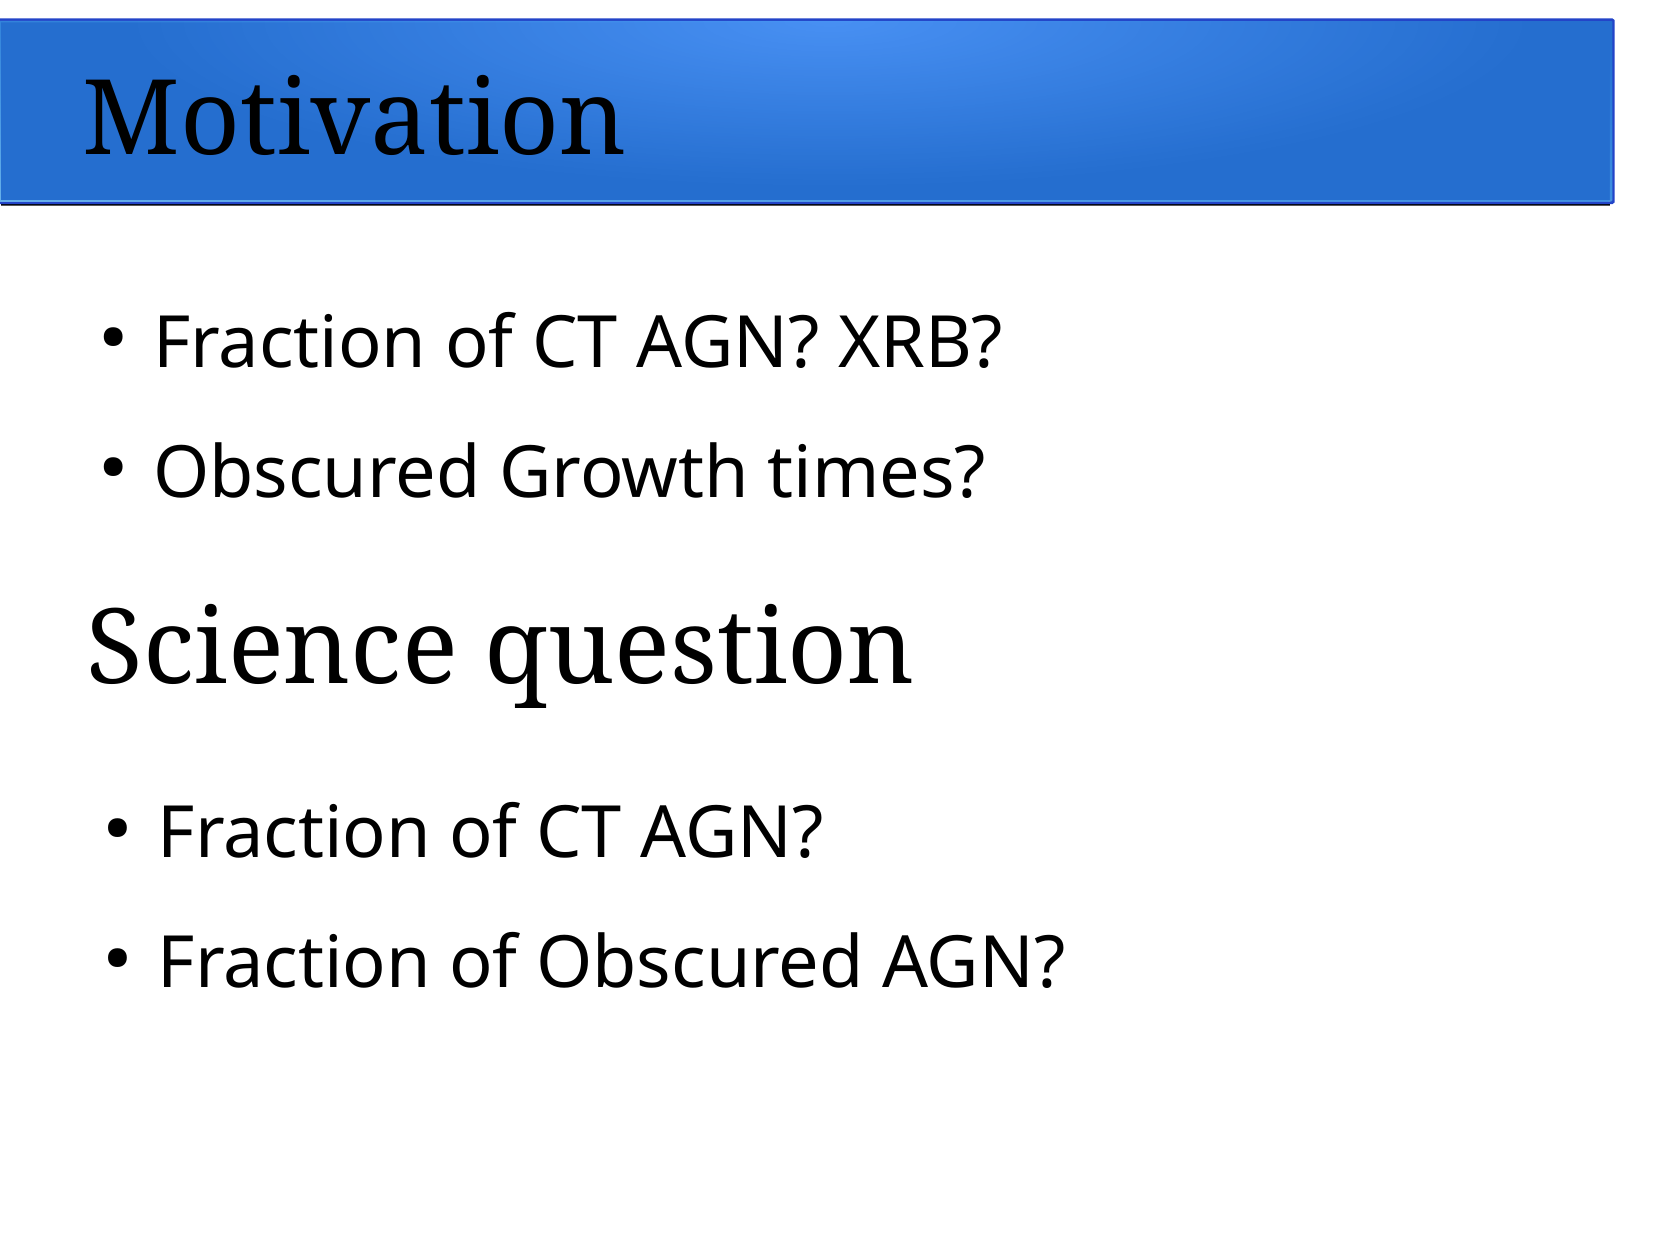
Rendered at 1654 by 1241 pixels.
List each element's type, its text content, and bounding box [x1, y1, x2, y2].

list Fraction of CT AGN? XRB? Obscured Growth times? [82, 290, 1571, 541]
title Science question [86, 540, 1576, 748]
list Fraction of CT AGN? Fraction of Obscured AGN? [86, 780, 1576, 1241]
title Motivation [82, 47, 1591, 181]
